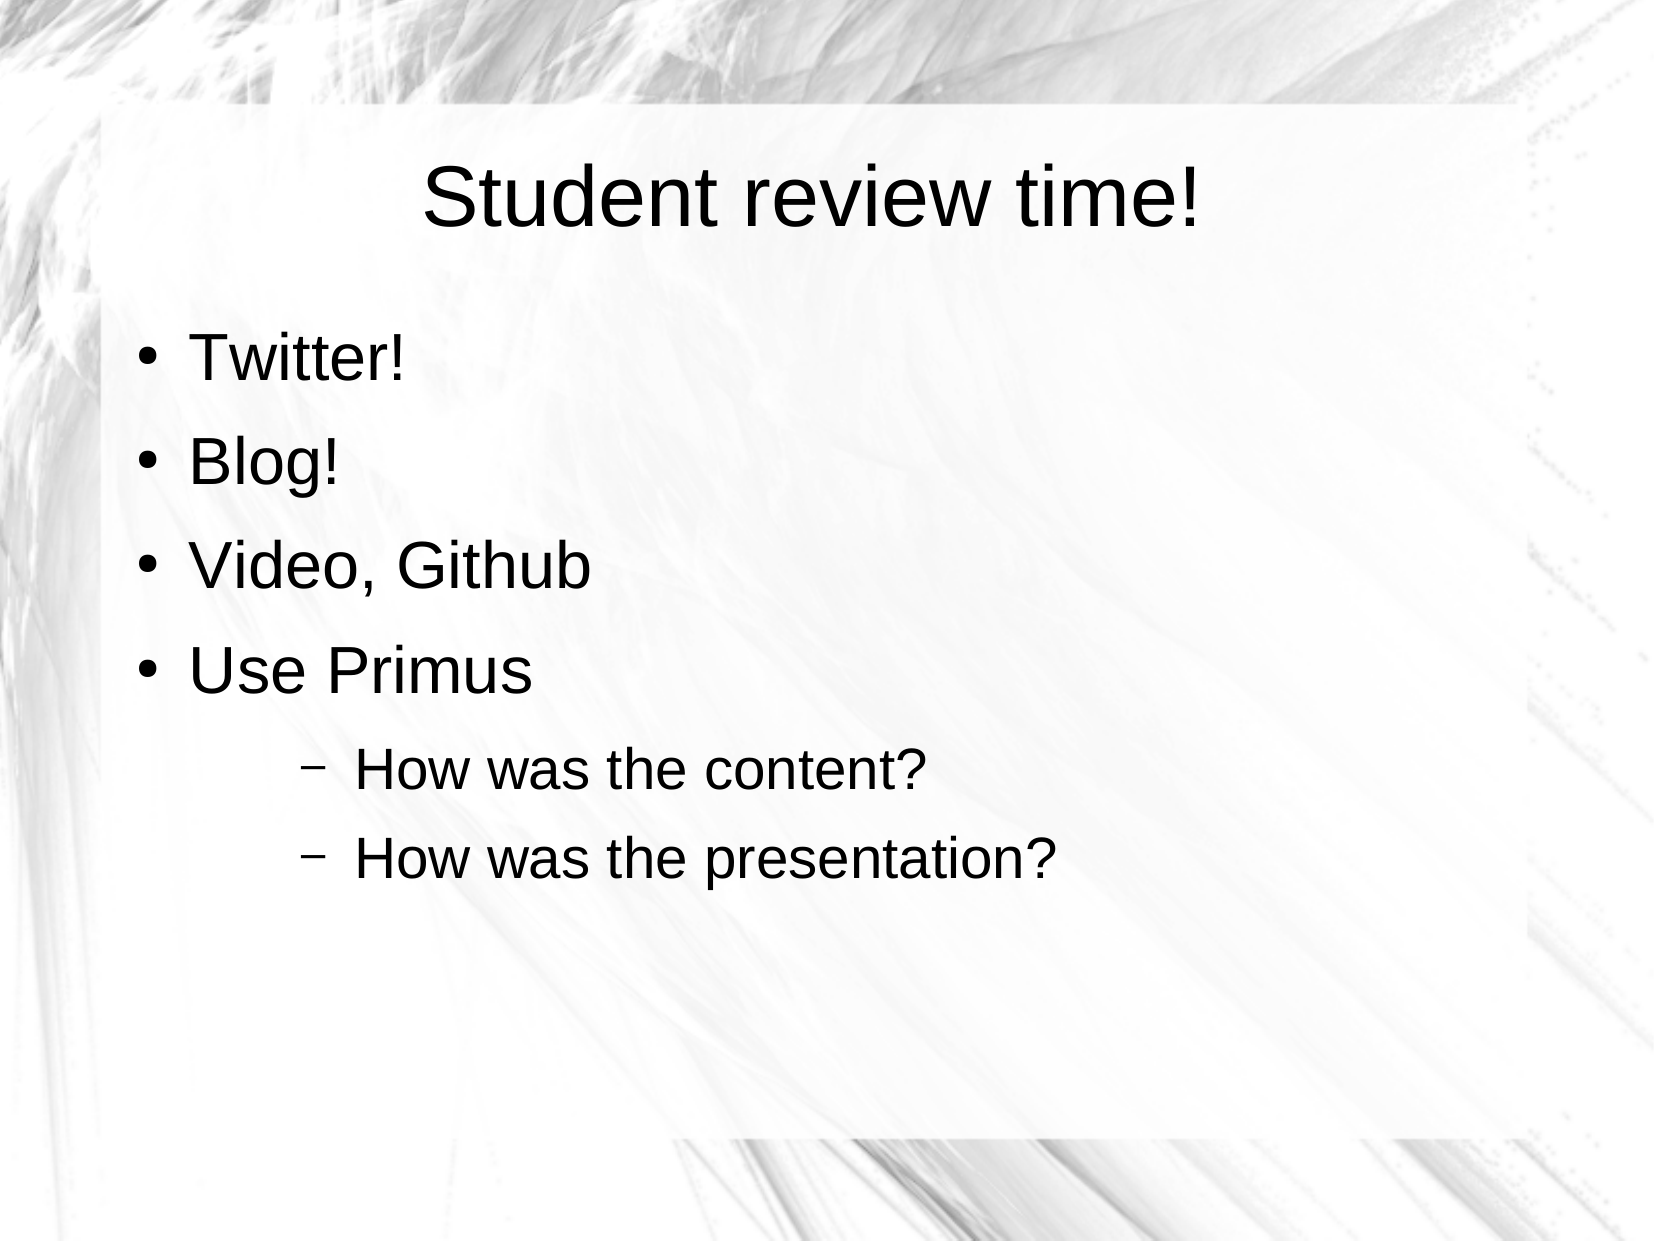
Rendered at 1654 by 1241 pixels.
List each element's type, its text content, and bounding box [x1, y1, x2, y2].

list Twitter! Blog! Video, Github Use Primus How was the content? How was the presentation? [118, 319, 1571, 945]
picture [0, 0, 1654, 1241]
title Student review time! [118, 112, 1506, 281]
